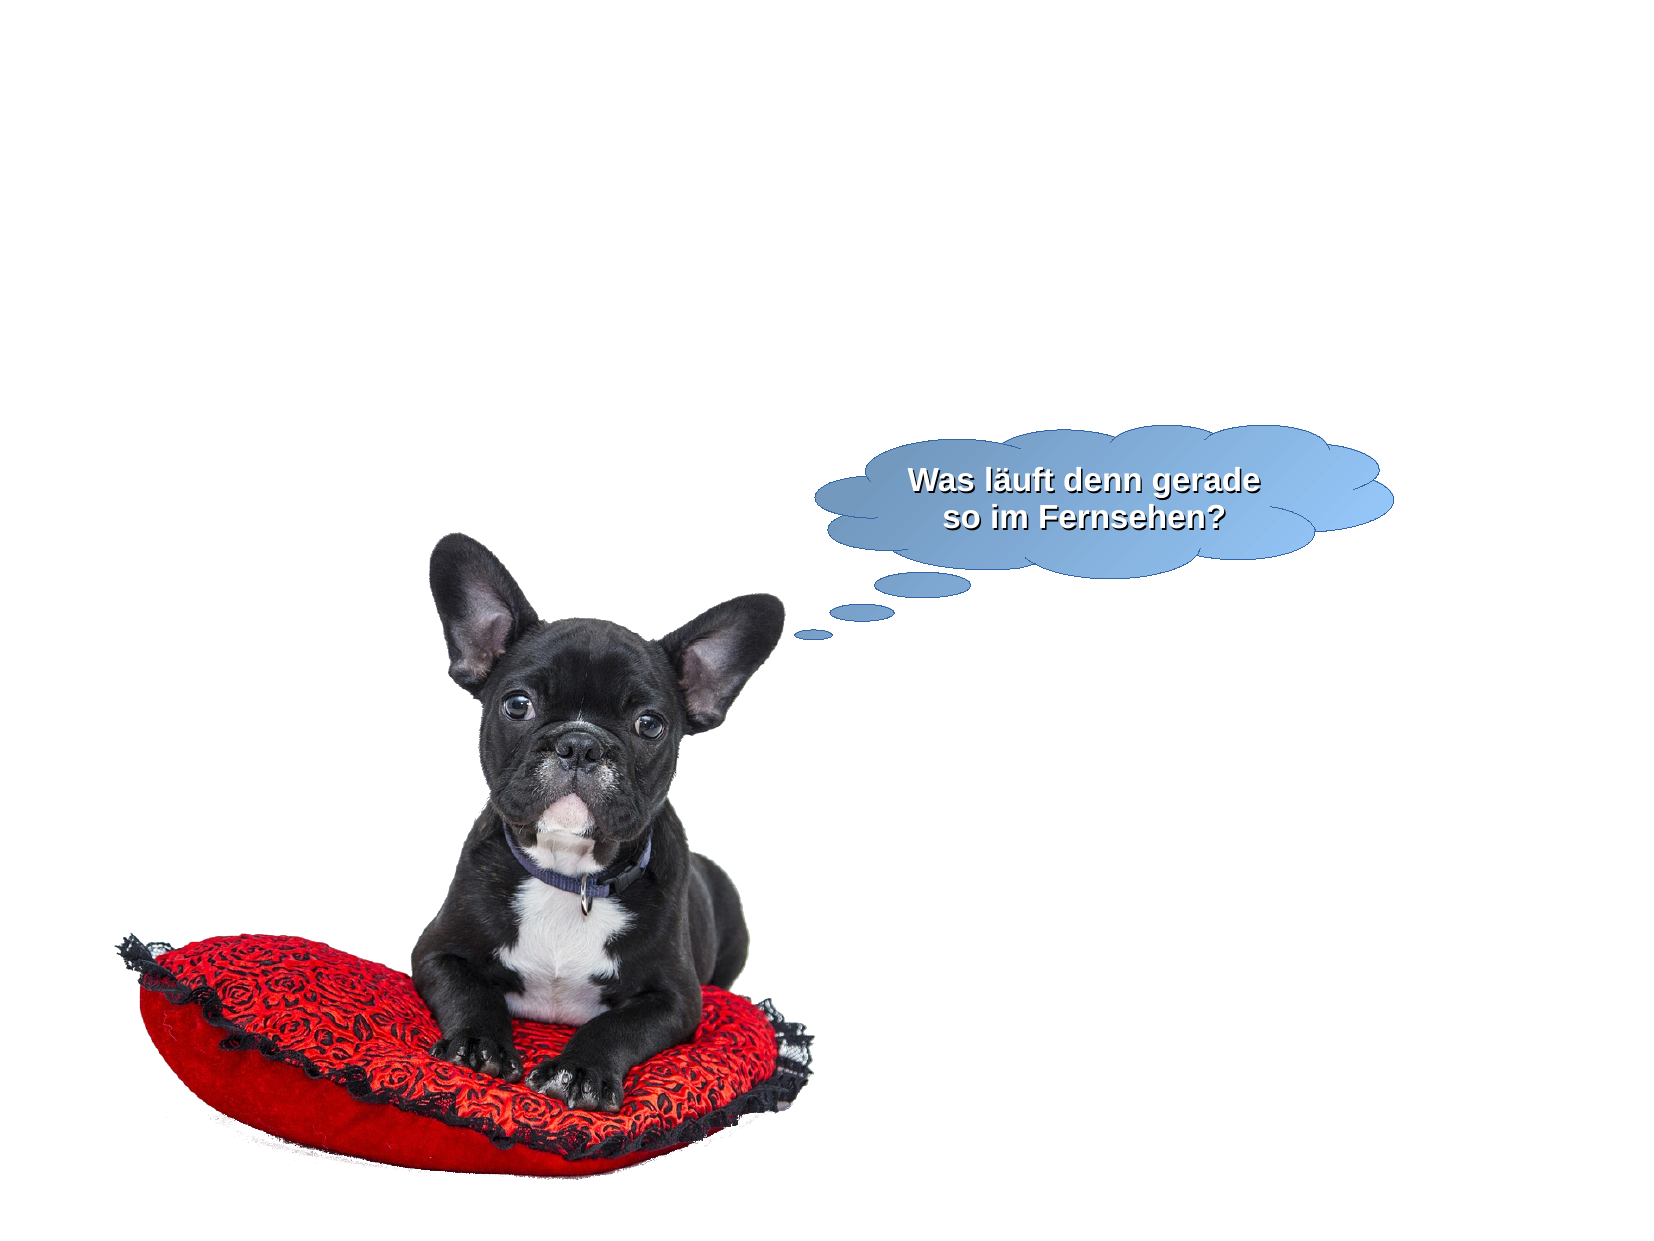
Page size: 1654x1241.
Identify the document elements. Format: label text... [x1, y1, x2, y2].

text_box Was läuft denn gerade so im Fernsehen? [814, 425, 1394, 579]
text_box Was läuft denn gerade so im Fernsehen? [874, 572, 971, 598]
text_box Was läuft denn gerade so im Fernsehen? [829, 604, 895, 622]
picture [114, 532, 815, 1182]
